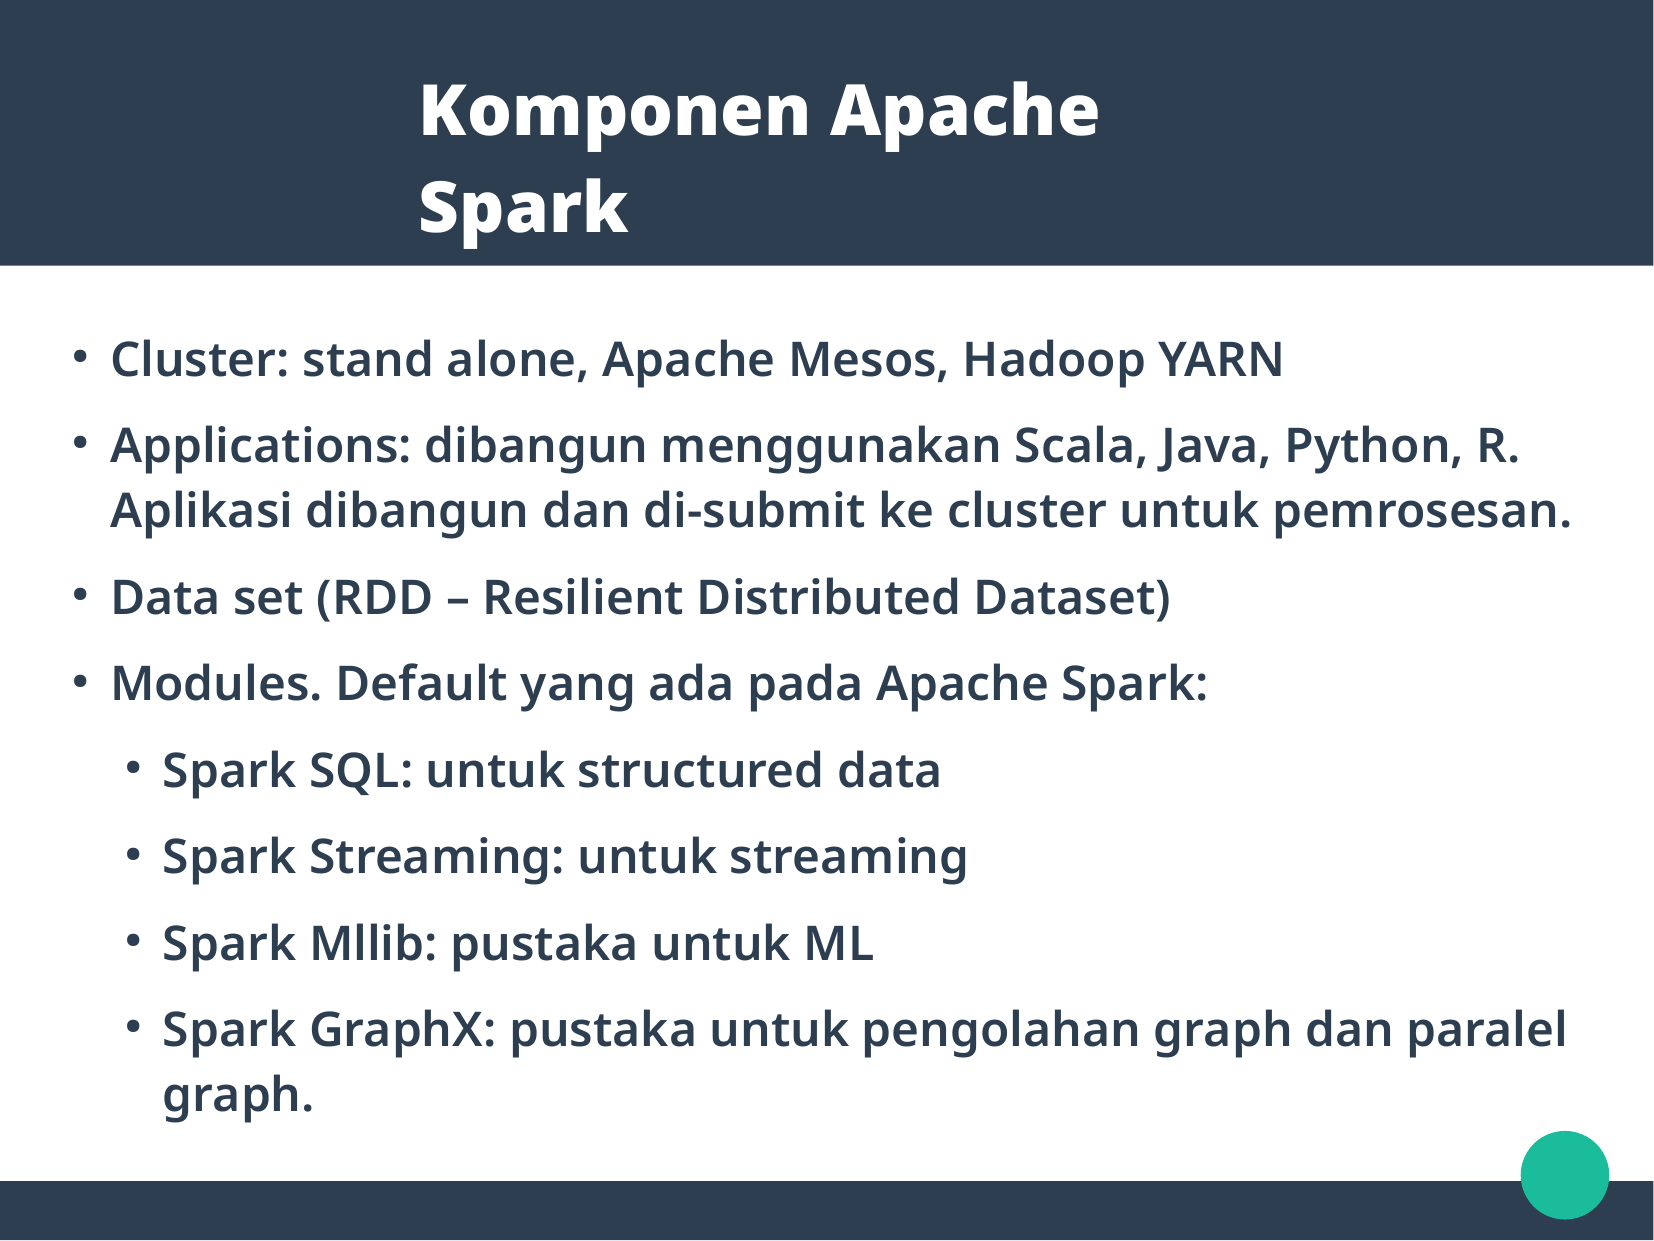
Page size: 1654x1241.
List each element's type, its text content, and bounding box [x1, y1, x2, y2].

title Komponen Apache Spark [419, 60, 1231, 218]
list Cluster: stand alone, Apache Mesos, Hadoop YARN Applications: dibangun menggunakan Scala, Java, Python, R. Aplikasi dibangun dan di-submit ke cluster untuk pemrosesan. Data set (RDD – Resilient Distributed Dataset) Modules. Default yang ada pada Apache Spark: Spark SQL: untuk structured data Spark Streaming: untuk streaming Spark Mllib: pustaka untuk ML Spark GraphX: pustaka untuk pengolahan graph dan paralel graph. [59, 324, 1595, 1152]
